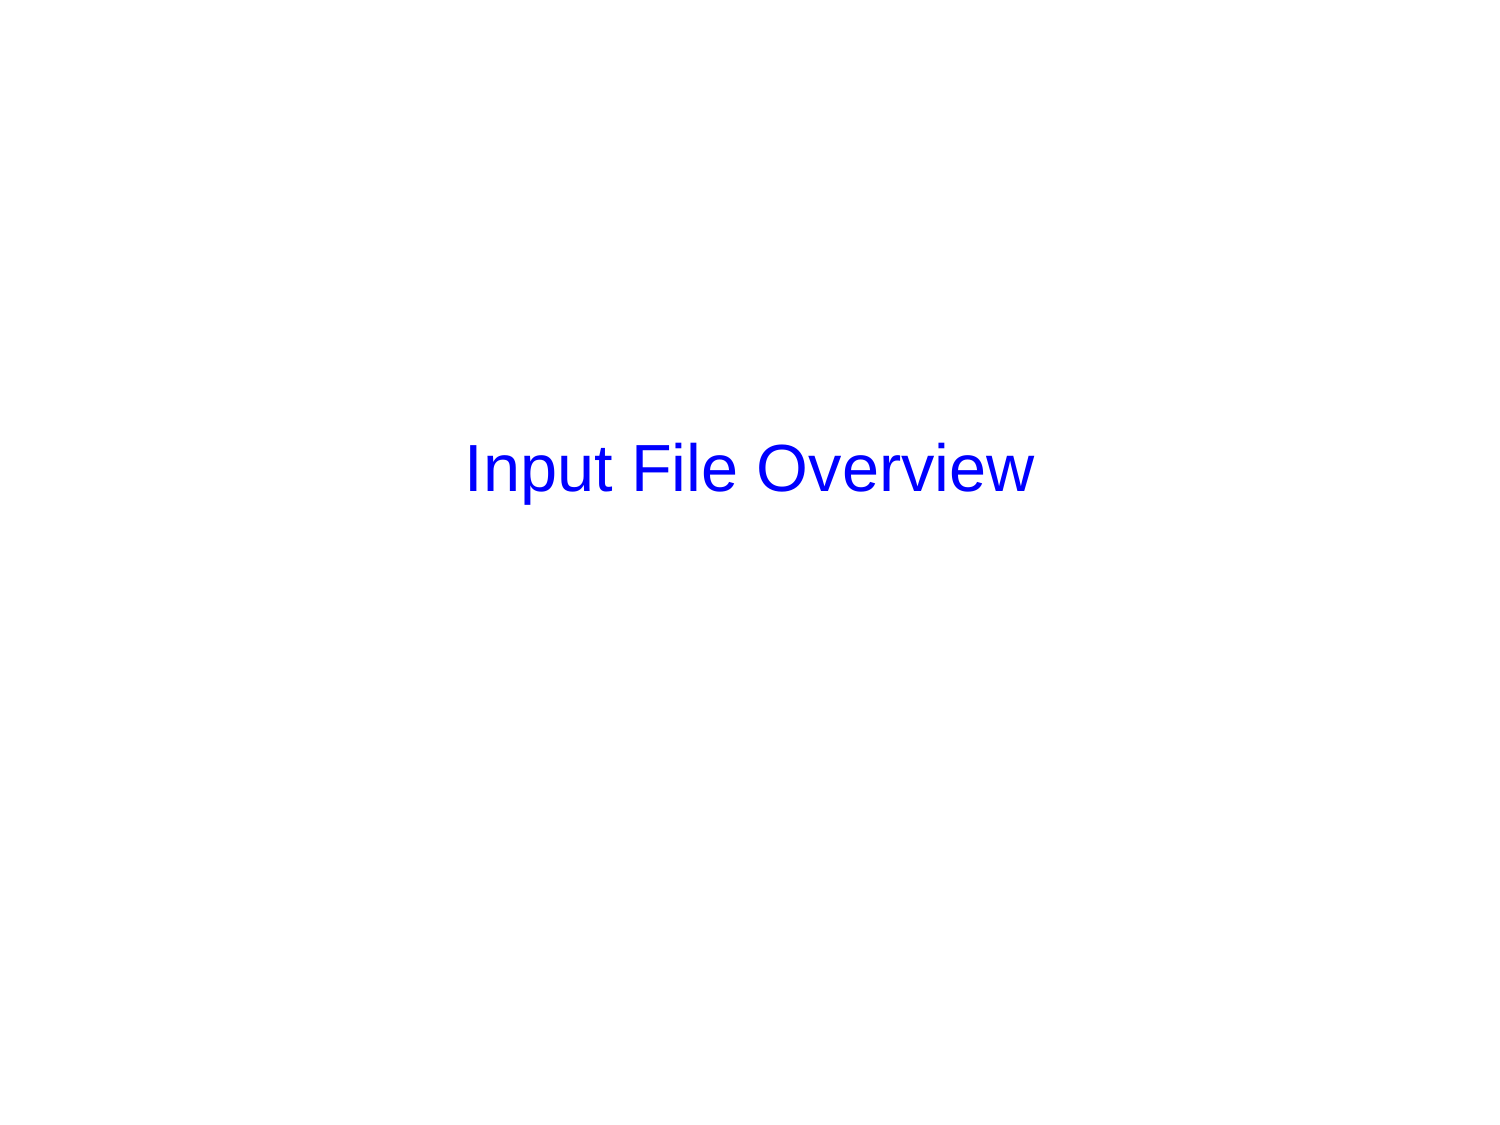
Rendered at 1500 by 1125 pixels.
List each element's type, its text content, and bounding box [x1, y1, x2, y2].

title Input File Overview [112, 374, 1388, 563]
